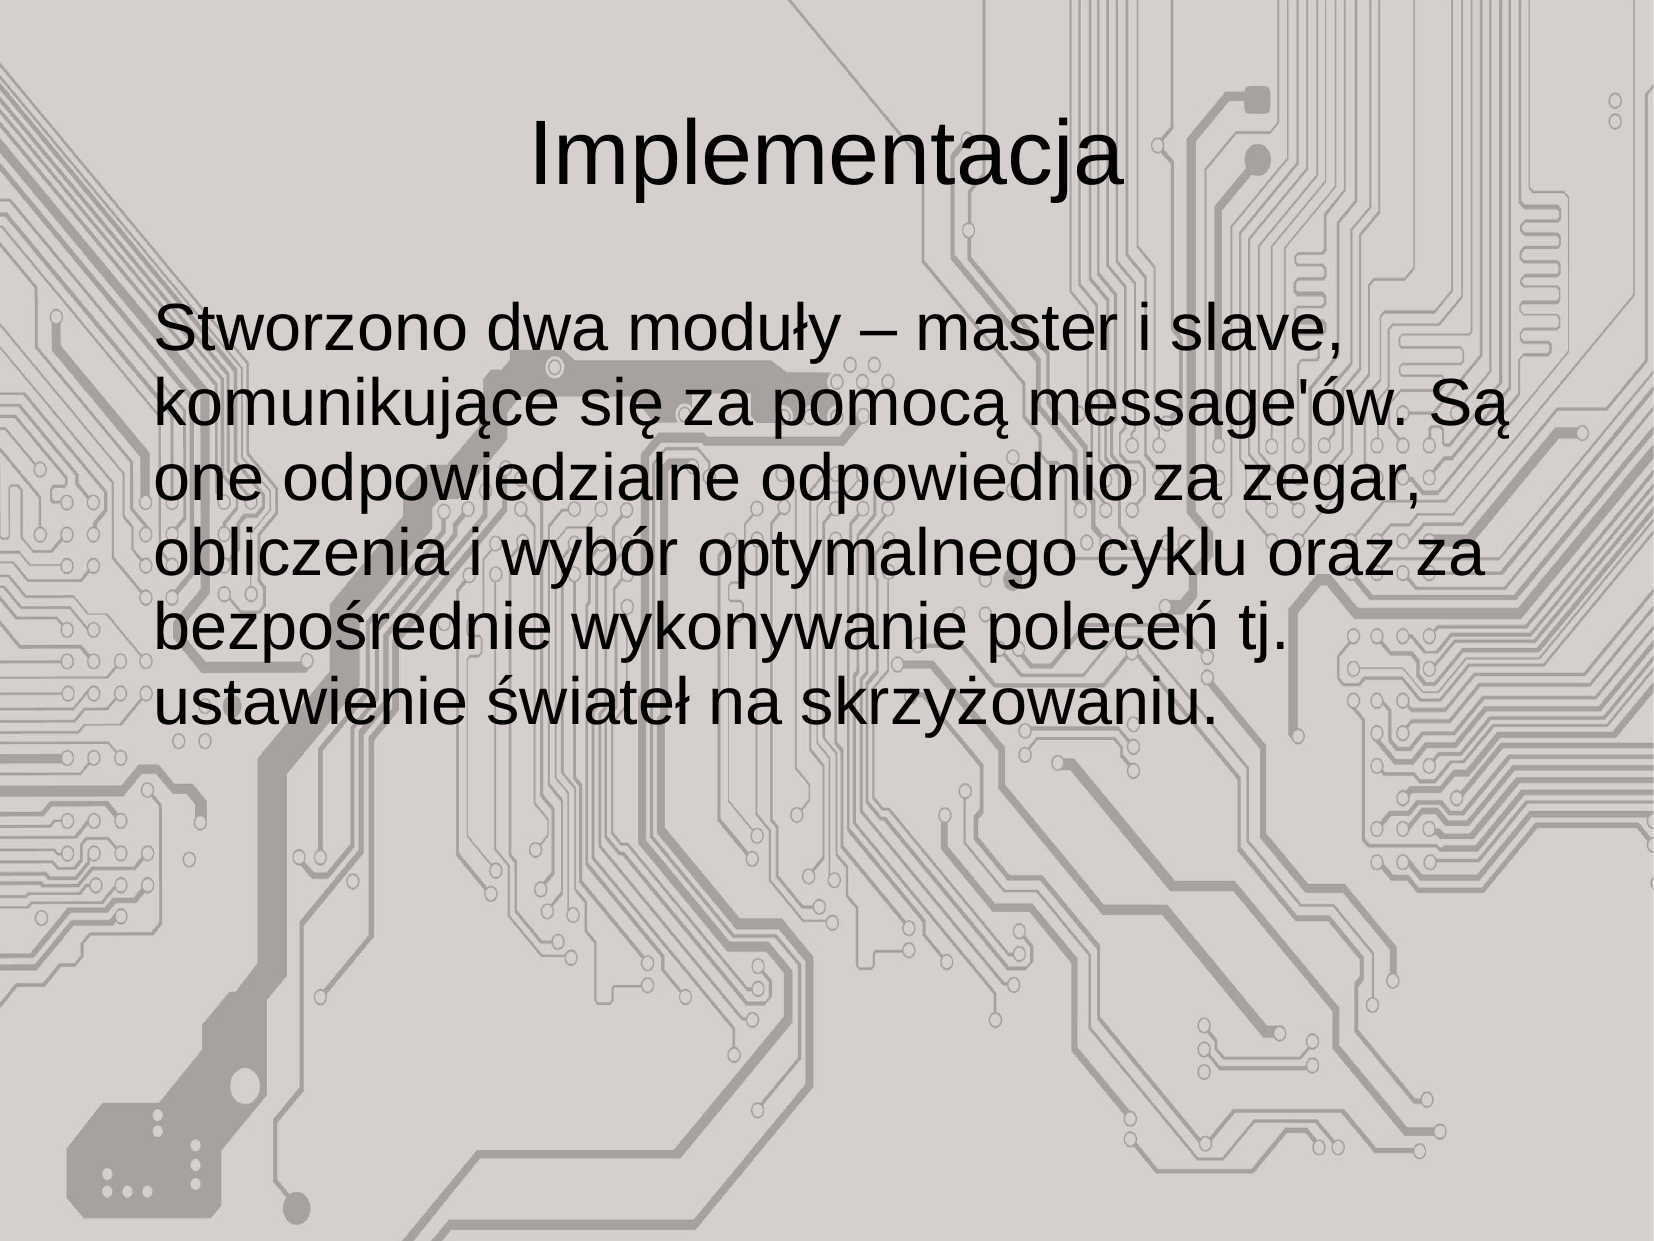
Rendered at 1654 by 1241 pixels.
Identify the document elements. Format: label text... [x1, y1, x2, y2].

list Stworzono dwa moduły – master i slave, komunikujące się za pomocą message'ów. Są one odpowiedzialne odpowiednio za zegar, obliczenia i wybór optymalnego cyklu oraz za bezpośrednie wykonywanie poleceń tj. ustawienie świateł na skrzyżowaniu. [82, 290, 1571, 1010]
title Implementacja [82, 49, 1571, 257]
picture [0, 0, 1654, 1241]
